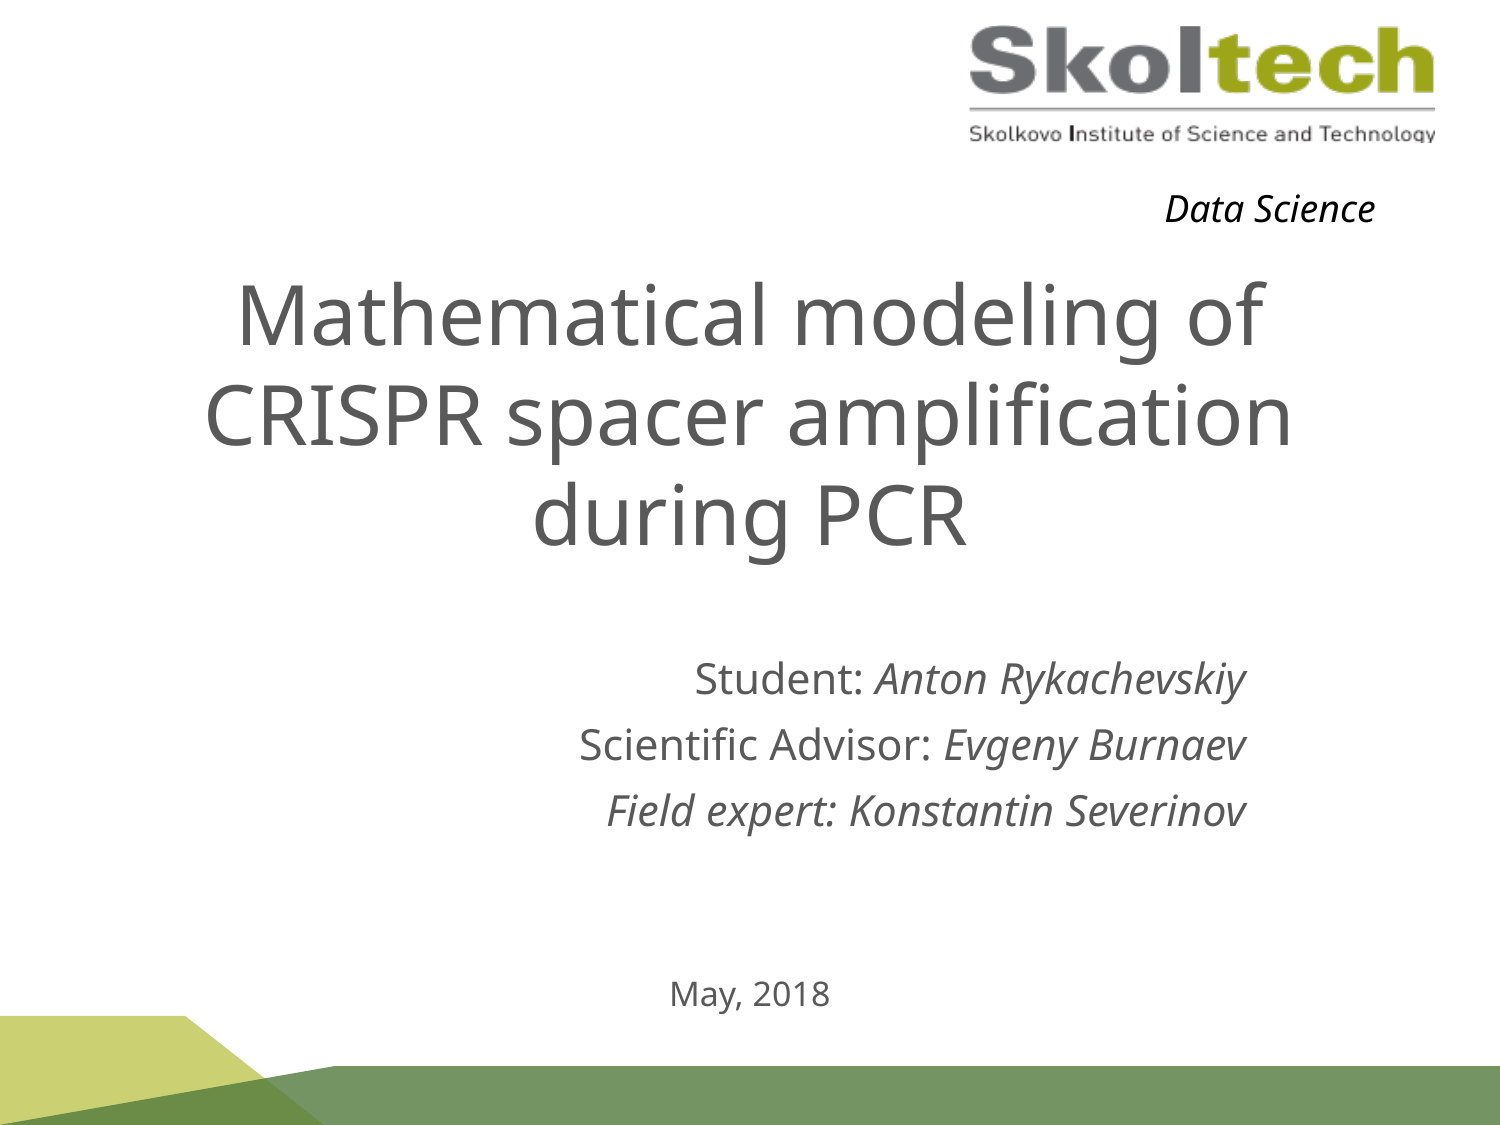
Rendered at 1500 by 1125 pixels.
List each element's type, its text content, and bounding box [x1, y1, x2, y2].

title Mathematical modeling of CRISPR spacer amplification during PCR [75, 254, 1425, 571]
text_box May, 2018 [224, 965, 1275, 1022]
subtitle Student: Anton Rykachevskiy Scientific Advisor: Evgeny Burnaev Field expert: Konstantin Severinov [210, 643, 1261, 844]
text_box Data Science [981, 177, 1391, 238]
